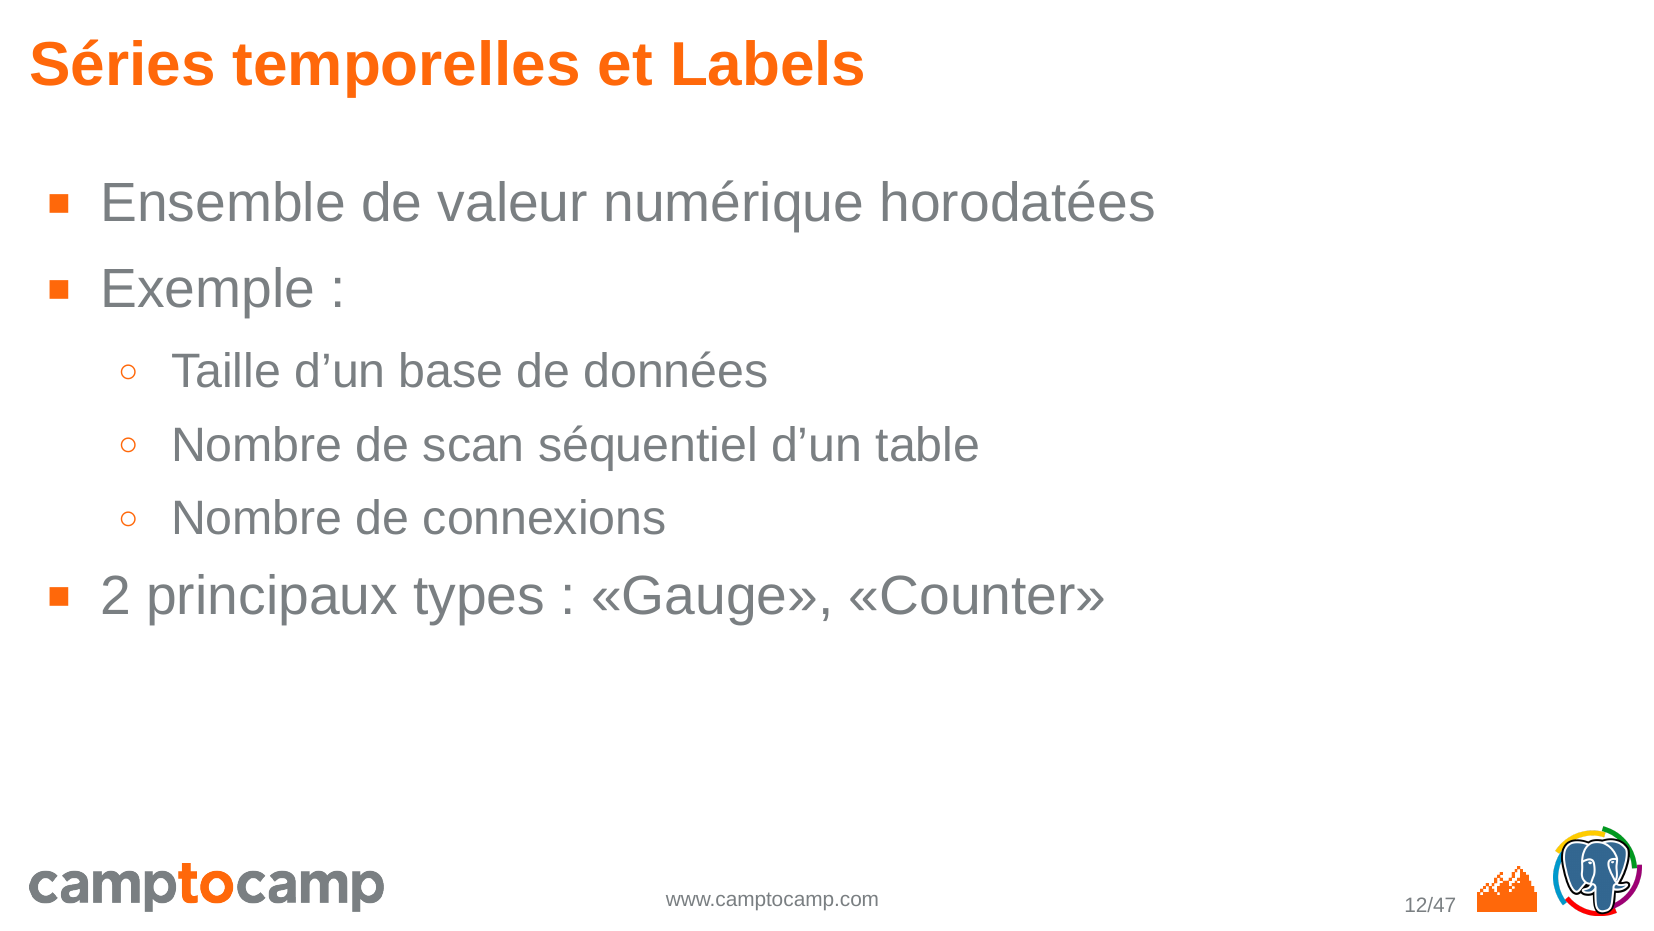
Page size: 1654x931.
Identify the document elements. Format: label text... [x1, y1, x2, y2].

list Ensemble de valeur numérique horodatées Exemple : Taille d’un base de données Nombre de scan séquentiel d’un table Nombre de connexions 2 principaux types : «Gauge», «Counter» [29, 171, 1625, 827]
picture [1553, 826, 1642, 916]
picture [29, 863, 384, 912]
picture [1477, 866, 1537, 912]
title Séries temporelles et Labels [29, 29, 1625, 156]
